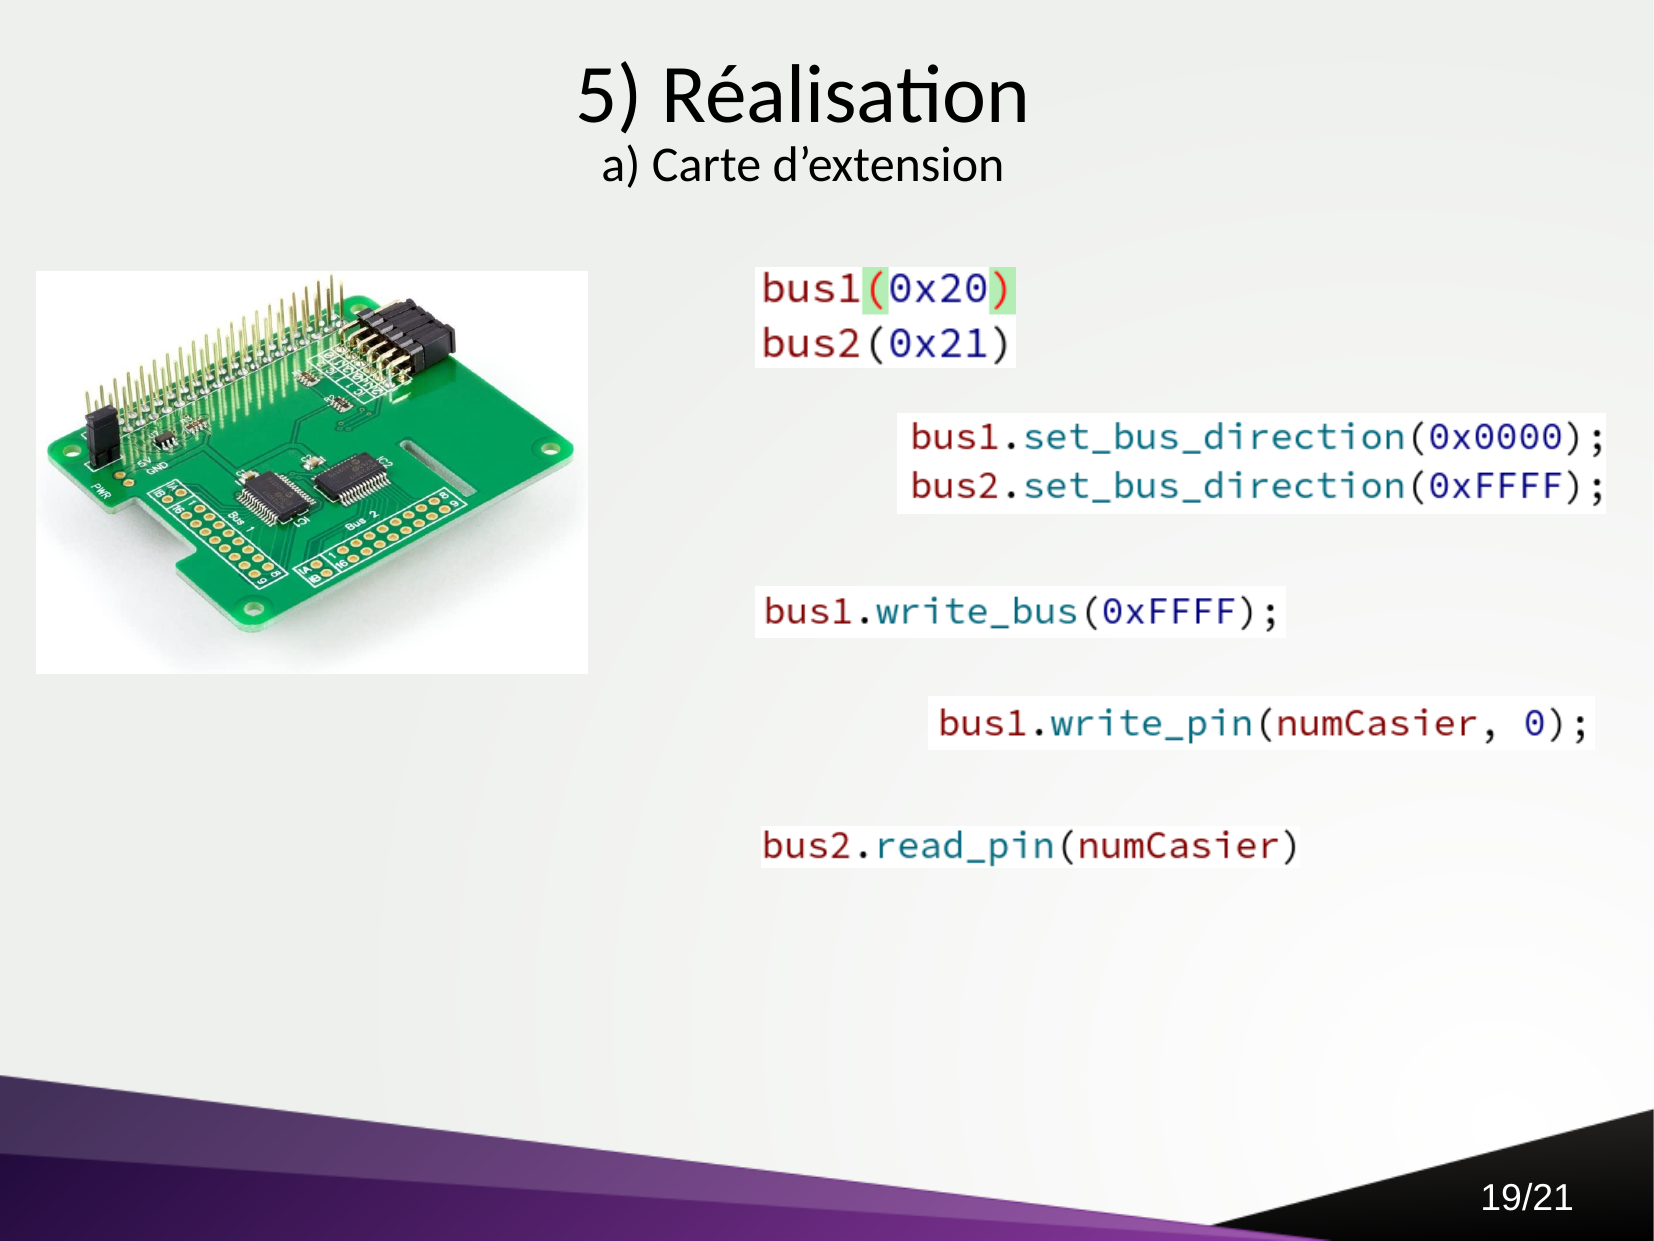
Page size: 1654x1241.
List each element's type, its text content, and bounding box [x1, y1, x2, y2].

picture [0, 0, 1654, 1241]
title 5) Réalisation a) Carte d’extension [59, 44, 1548, 268]
text_box <numéro>/21 [1465, 1169, 1654, 1240]
